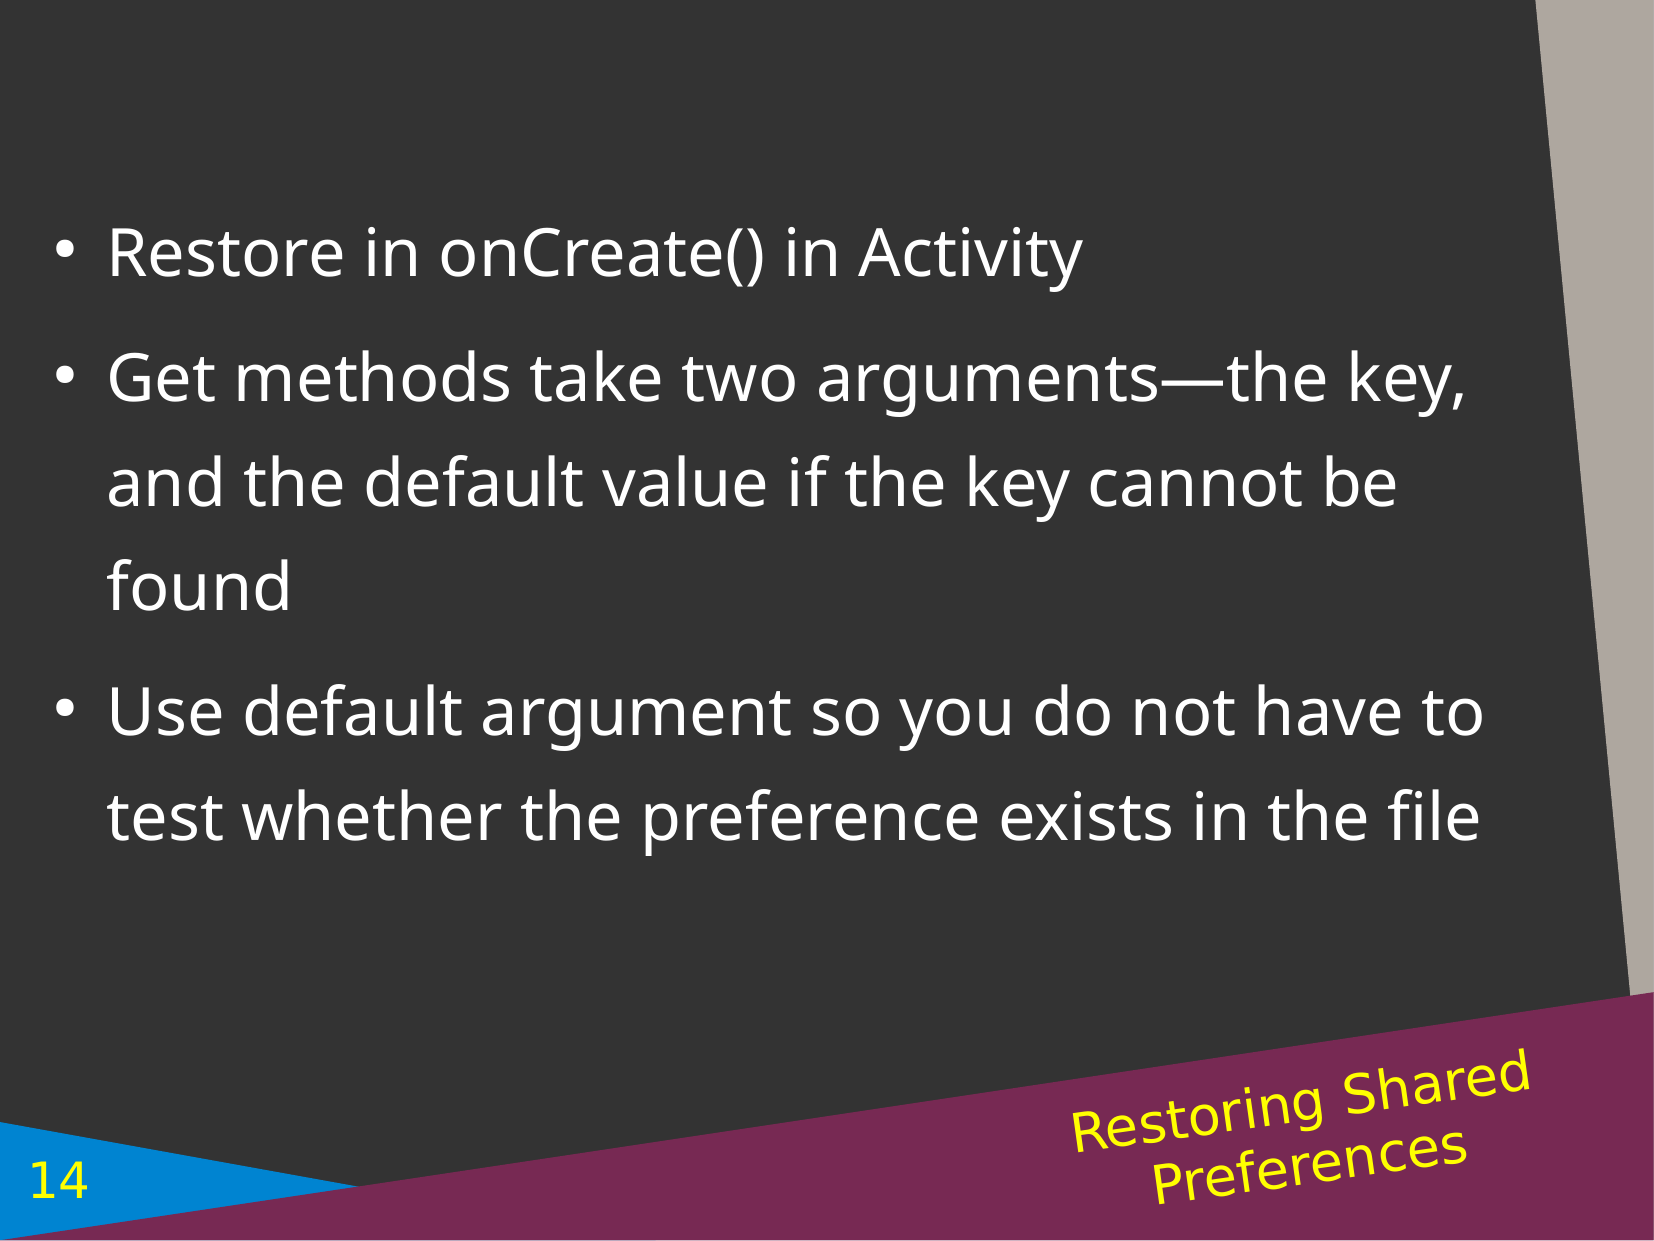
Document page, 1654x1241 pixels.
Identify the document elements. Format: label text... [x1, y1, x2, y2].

list Restore in onCreate() in Activity Get methods take two arguments—the key, and the default value if the key cannot be found Use default argument so you do not have to test whether the preference exists in the file [35, 59, 1524, 993]
title Restoring Shared Preferences [956, 995, 1654, 1241]
